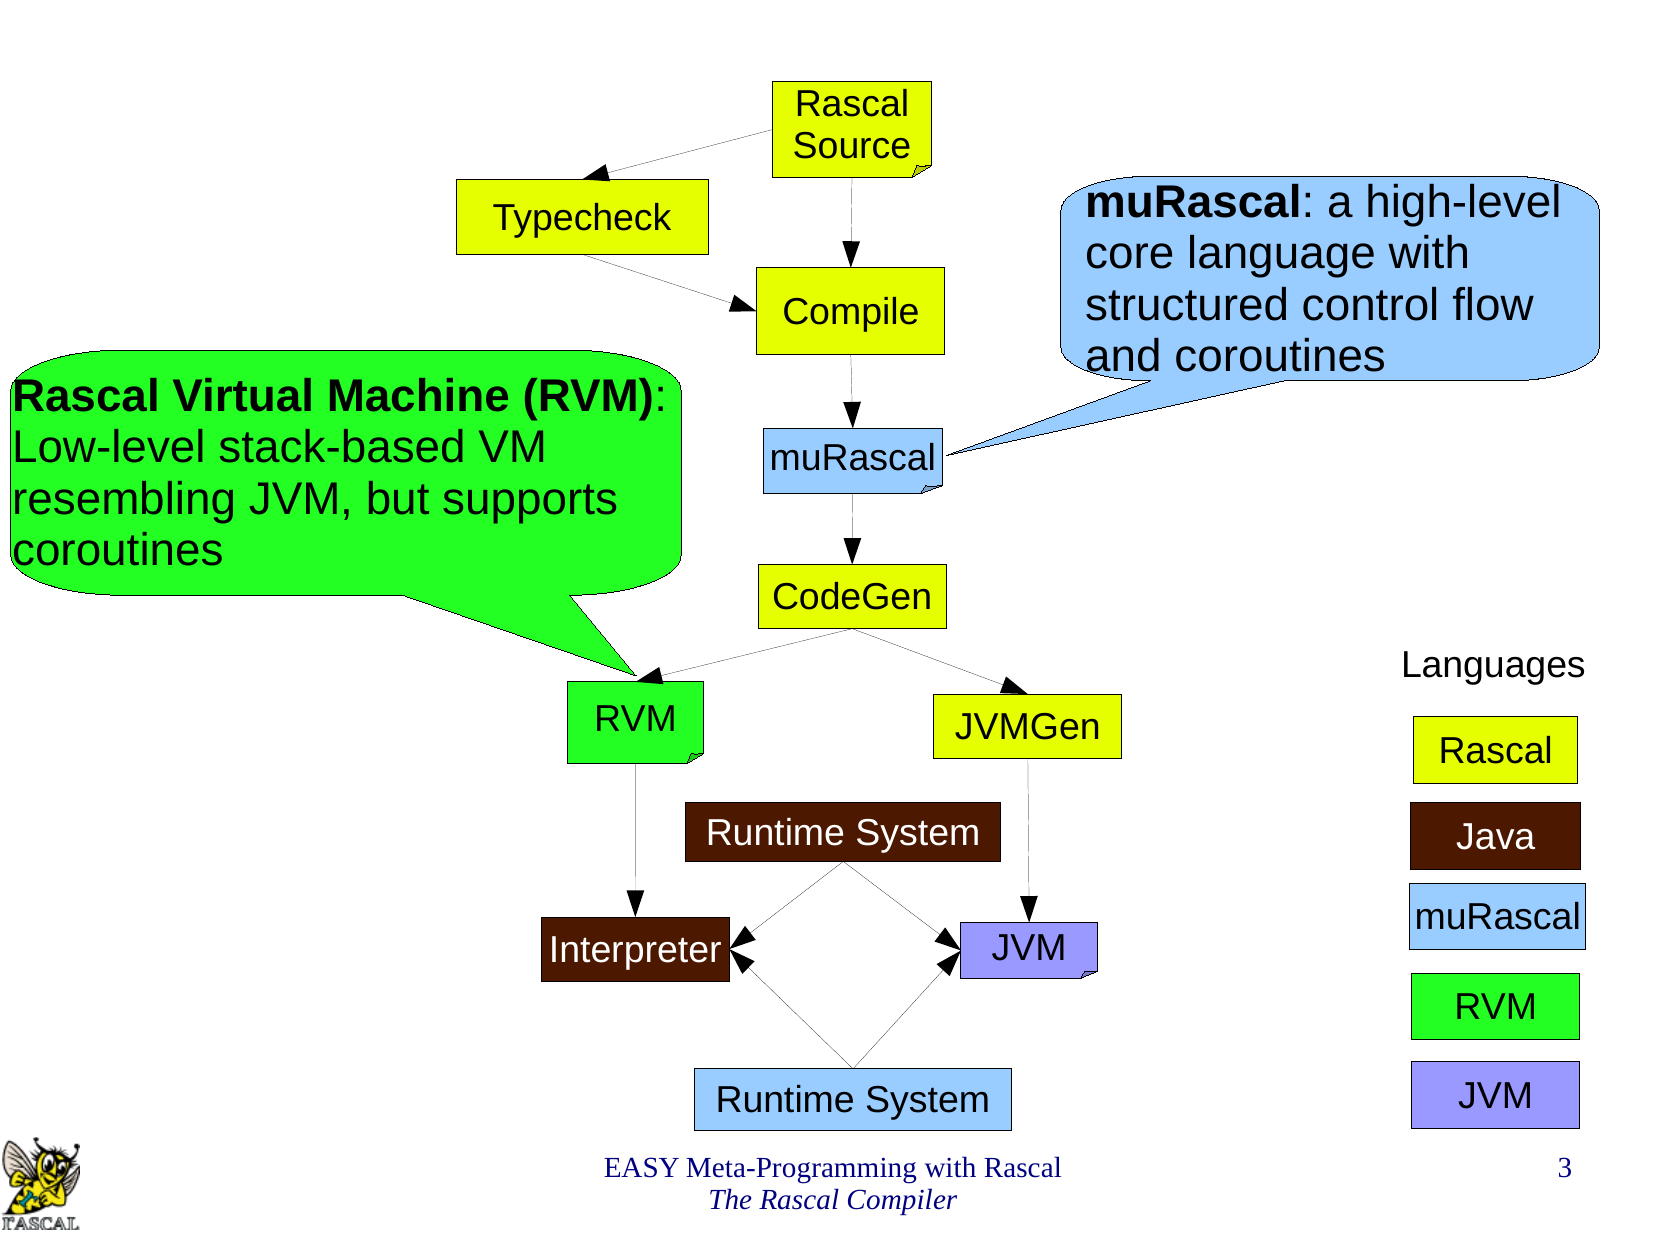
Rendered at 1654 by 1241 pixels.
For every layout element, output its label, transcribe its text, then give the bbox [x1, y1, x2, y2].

text_box Java [1410, 802, 1581, 870]
text_box RVM [1411, 973, 1580, 1040]
text_box Languages [1386, 594, 1602, 693]
text_box Typecheck [456, 179, 709, 255]
text_box CodeGen [758, 564, 947, 629]
text_box Runtime System [685, 802, 1001, 862]
text_box Rascal [1413, 716, 1578, 784]
text_box muRascal [763, 428, 943, 494]
text_box JVM [1411, 1061, 1580, 1129]
text_box RVM [567, 681, 704, 764]
text_box Runtime System [694, 1068, 1012, 1131]
text_box JVM [960, 922, 1098, 979]
text_box JVMGen [933, 694, 1122, 759]
text_box muRascal [1409, 883, 1586, 950]
text_box muRascal: a high-level core language with structured control flow and coroutines [946, 176, 1600, 456]
text_box Rascal Source [772, 81, 932, 178]
text_box Compile [756, 267, 945, 355]
text_box Interpreter [541, 917, 730, 982]
text_box Rascal Virtual Machine (RVM): Low-level stack-based VM resembling JVM, but supports coroutines [10, 350, 682, 676]
picture [1, 1137, 80, 1230]
